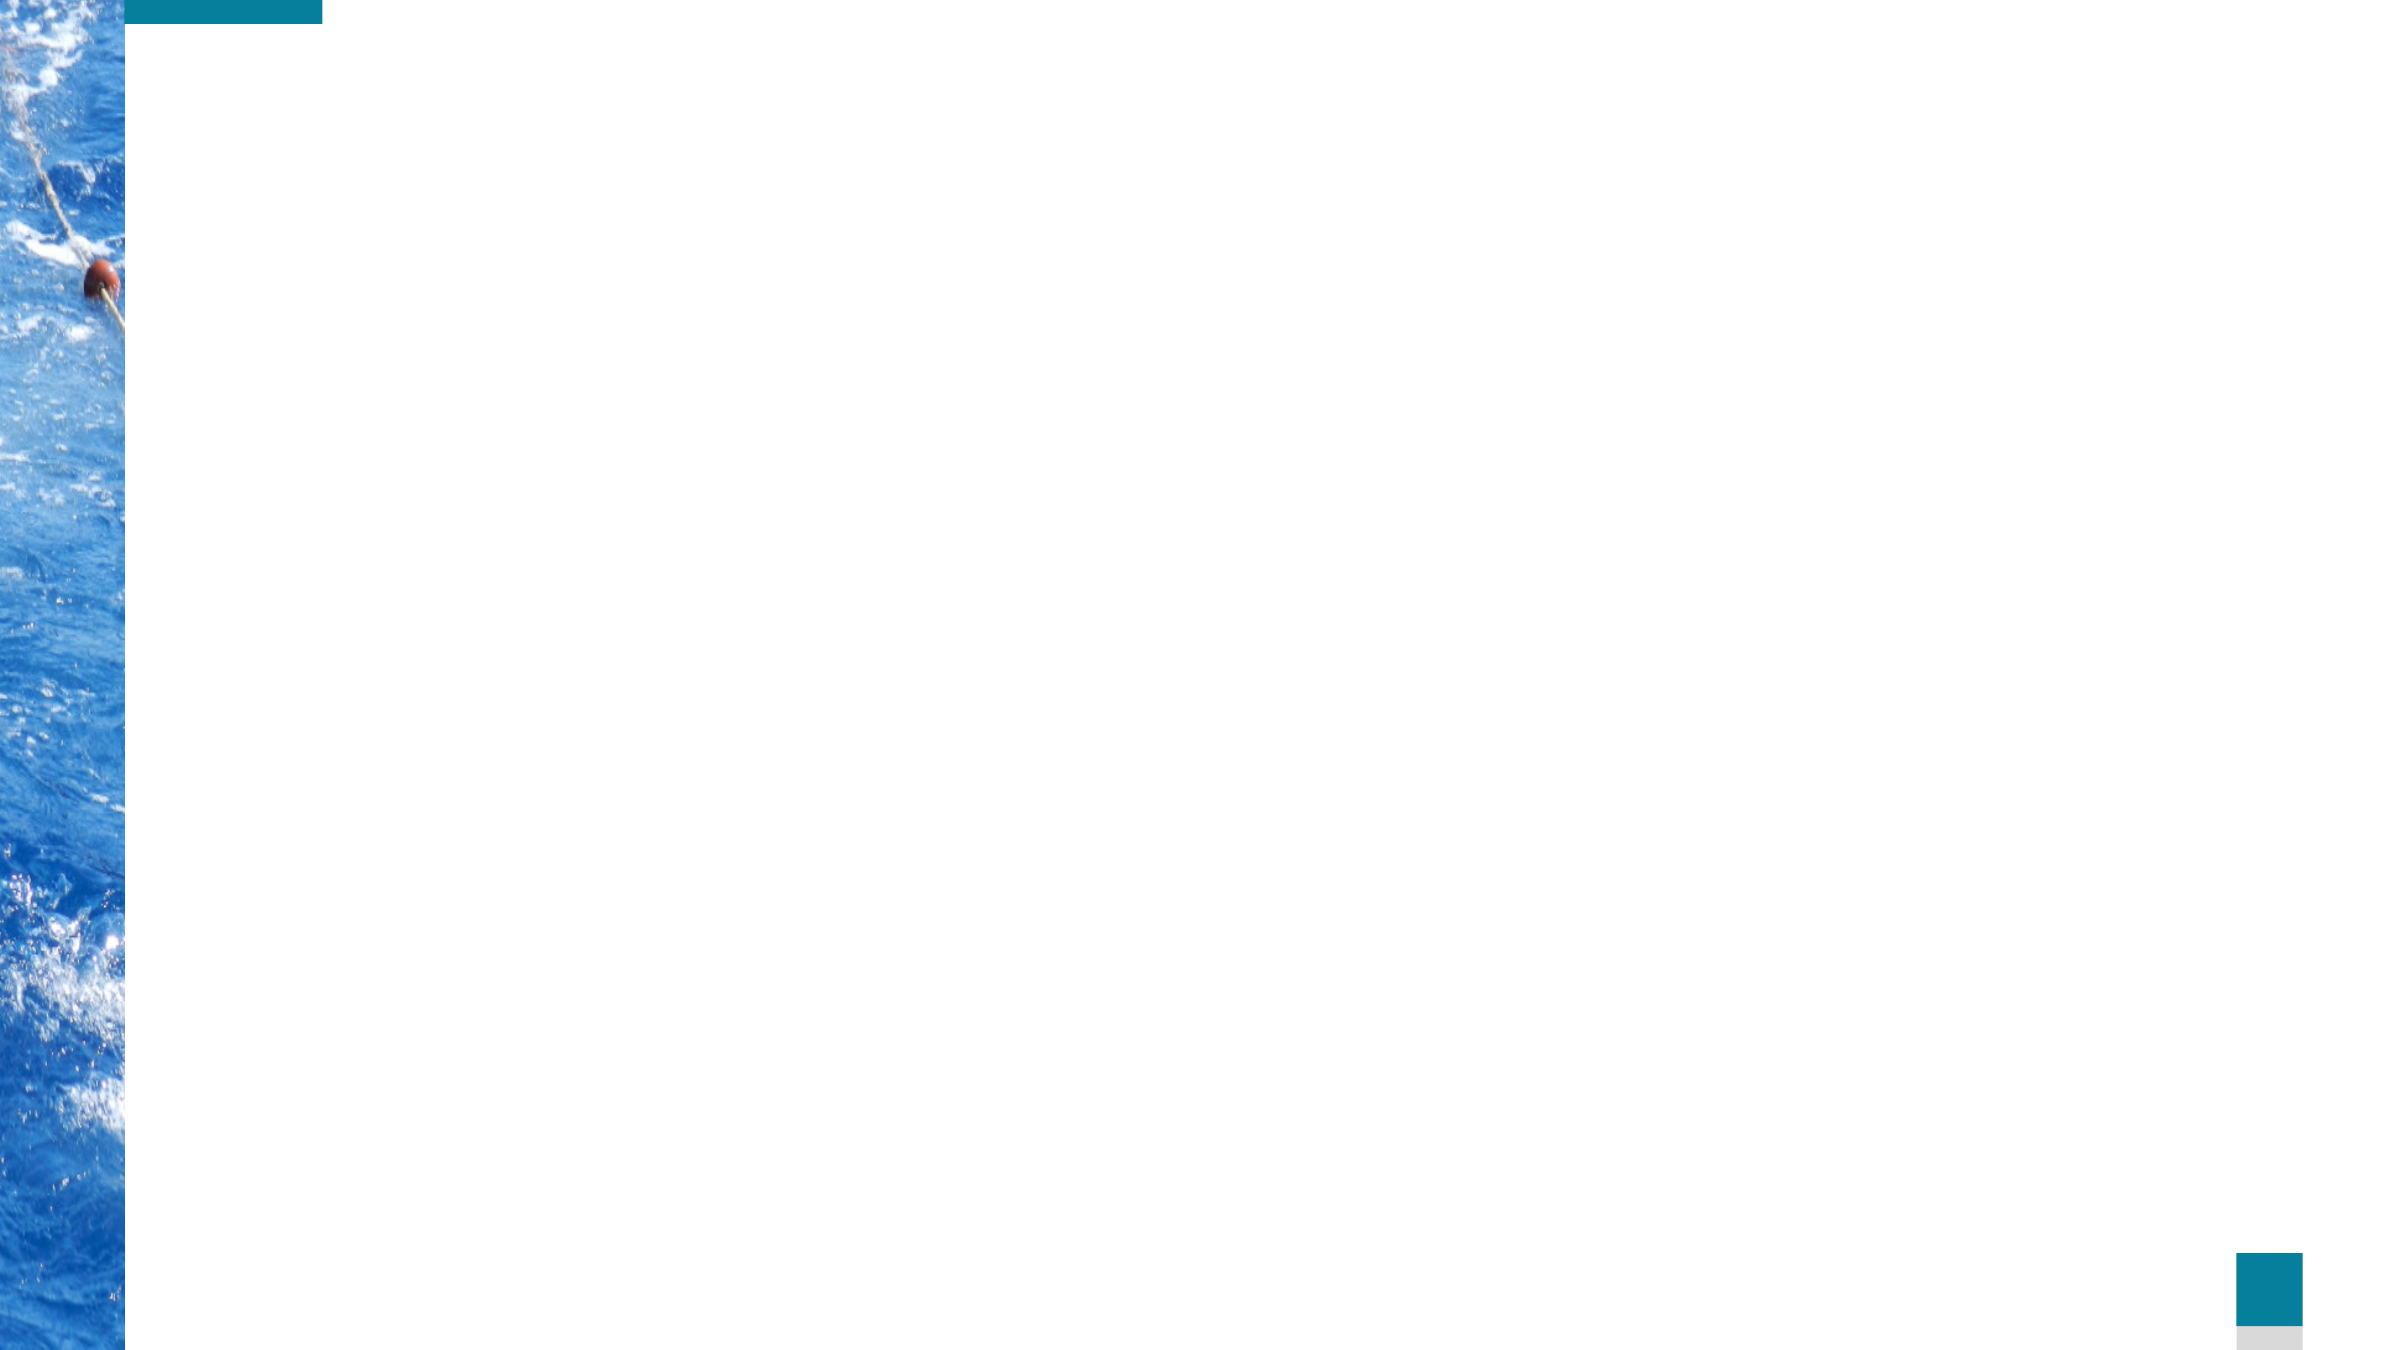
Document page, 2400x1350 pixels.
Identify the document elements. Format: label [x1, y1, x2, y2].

text_box [2236, 1253, 2303, 1350]
text_box [124, 0, 323, 24]
picture [0, 0, 125, 1350]
